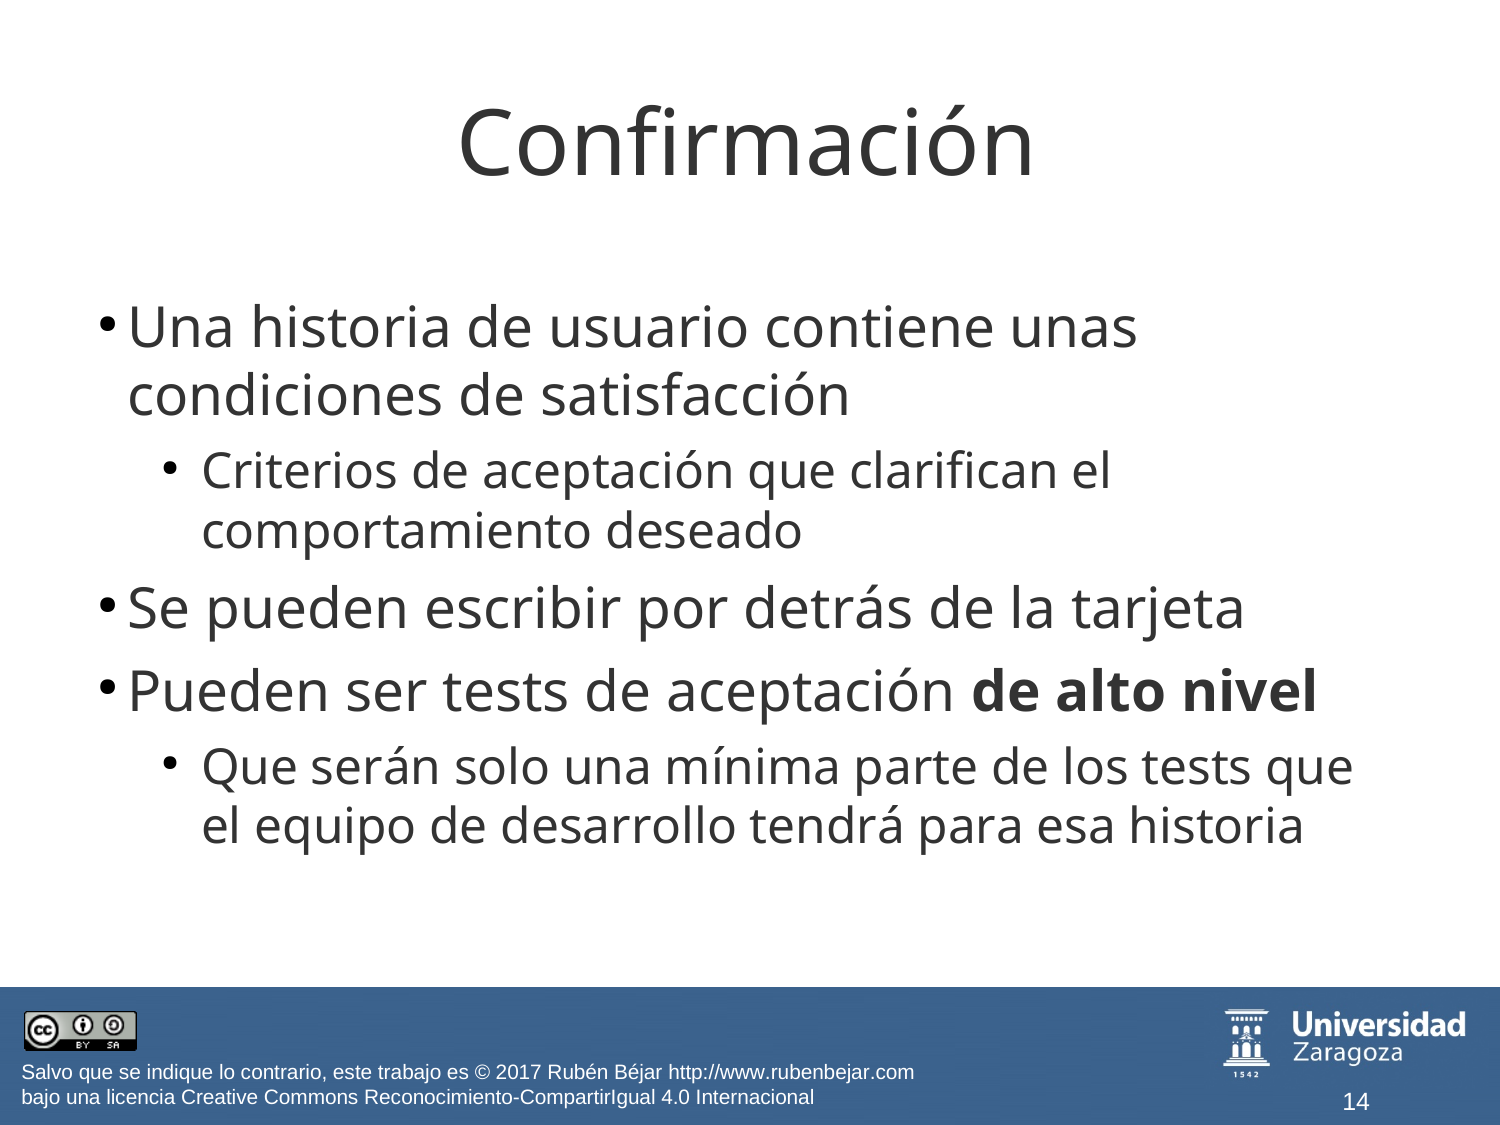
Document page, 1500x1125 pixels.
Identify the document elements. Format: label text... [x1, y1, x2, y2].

title Confirmación [74, 21, 1420, 257]
list Una historia de usuario contiene unas condiciones de satisfacción Criterios de aceptación que clarifican el comportamiento deseado Se pueden escribir por detrás de la tarjeta Pueden ser tests de aceptación de alto nivel Que serán solo una mínima parte de los tests que el equipo de desarrollo tendrá para esa historia [82, 283, 1418, 957]
picture [0, 987, 1500, 1125]
